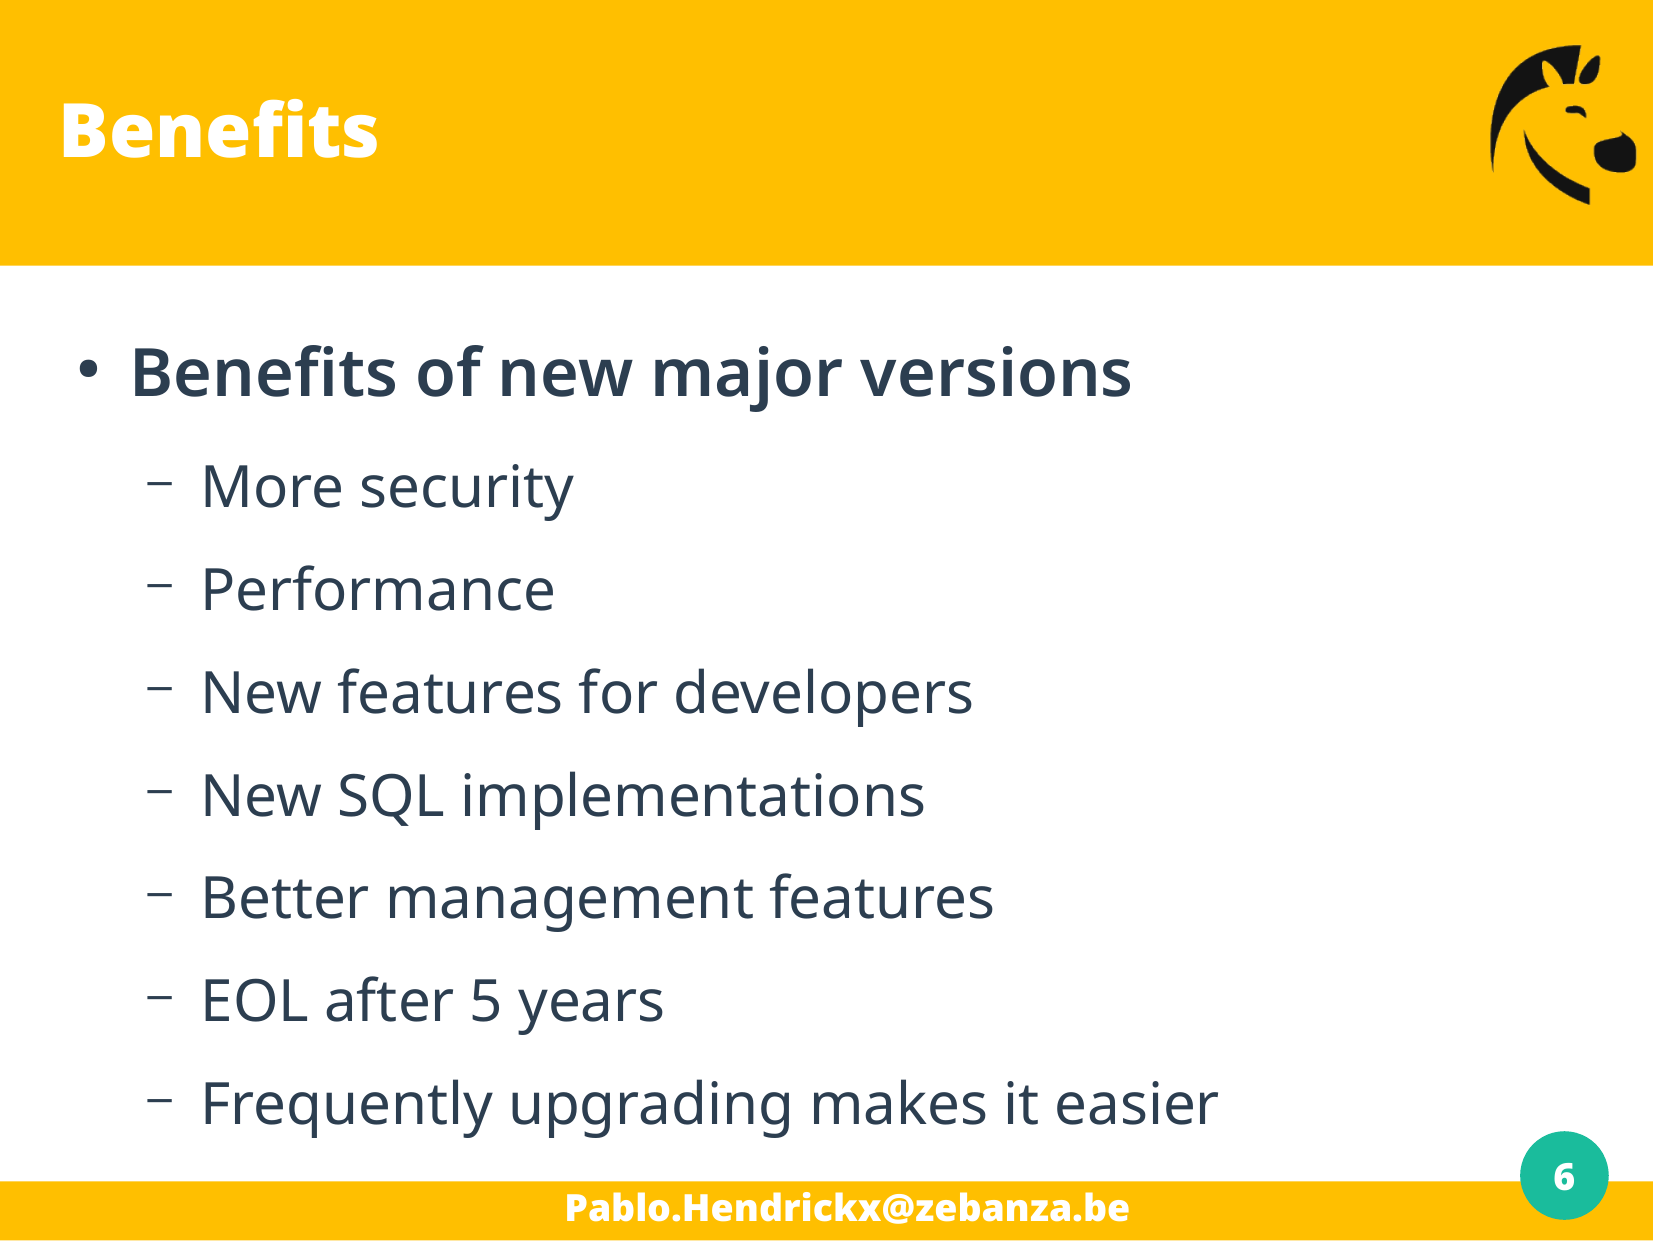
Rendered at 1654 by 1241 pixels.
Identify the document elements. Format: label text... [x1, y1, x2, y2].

list Benefits of new major versions More security Performance New features for developers New SQL implementations Better management features EOL after 5 years Frequently upgrading makes it easier [58, 324, 1594, 1152]
title Benefits [58, 49, 1594, 207]
picture [1410, 0, 1654, 241]
